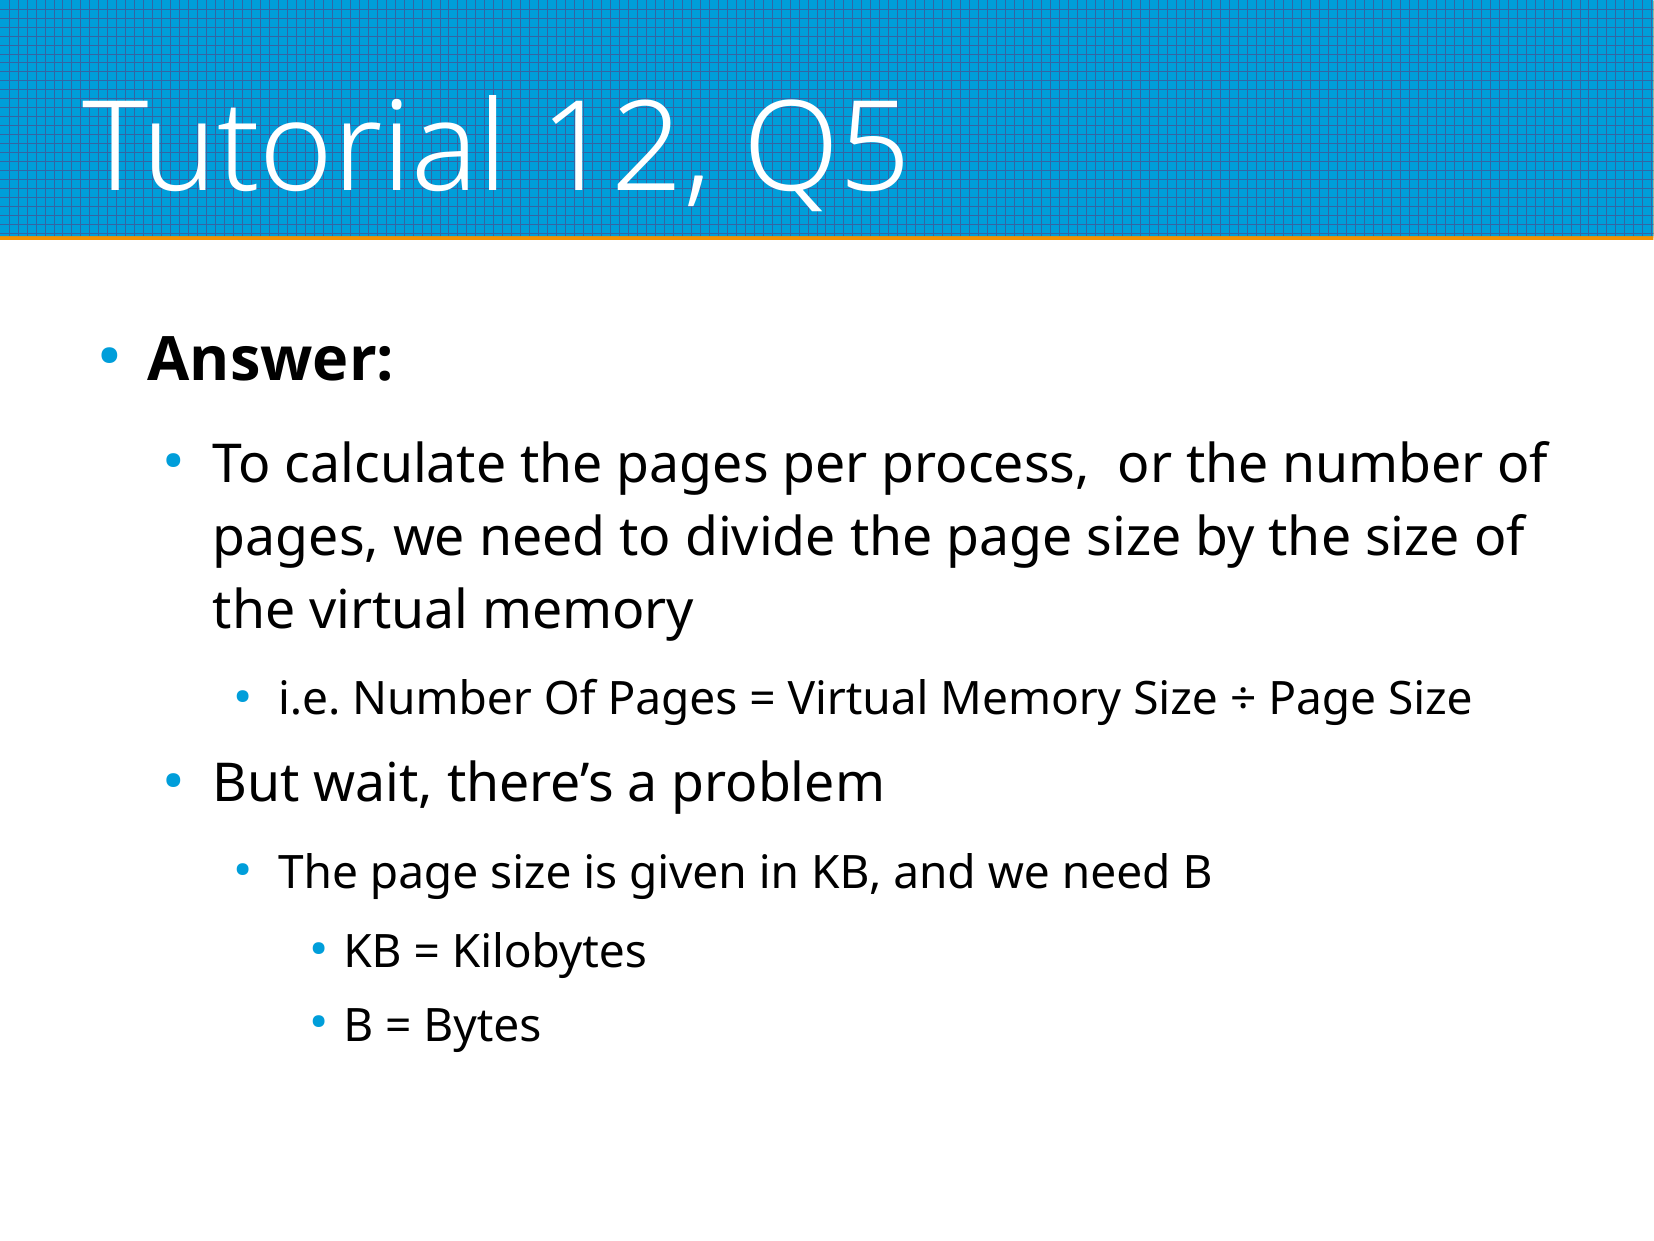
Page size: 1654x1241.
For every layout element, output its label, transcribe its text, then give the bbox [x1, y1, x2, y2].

list Answer: To calculate the pages per process, or the number of pages, we need to divide the page size by the size of the virtual memory i.e. Number Of Pages = Virtual Memory Size ÷ Page Size But wait, there’s a problem The page size is given in KB, and we need B KB = Kilobytes B = Bytes [82, 314, 1563, 1063]
title Tutorial 12, Q5 [82, 19, 1571, 227]
